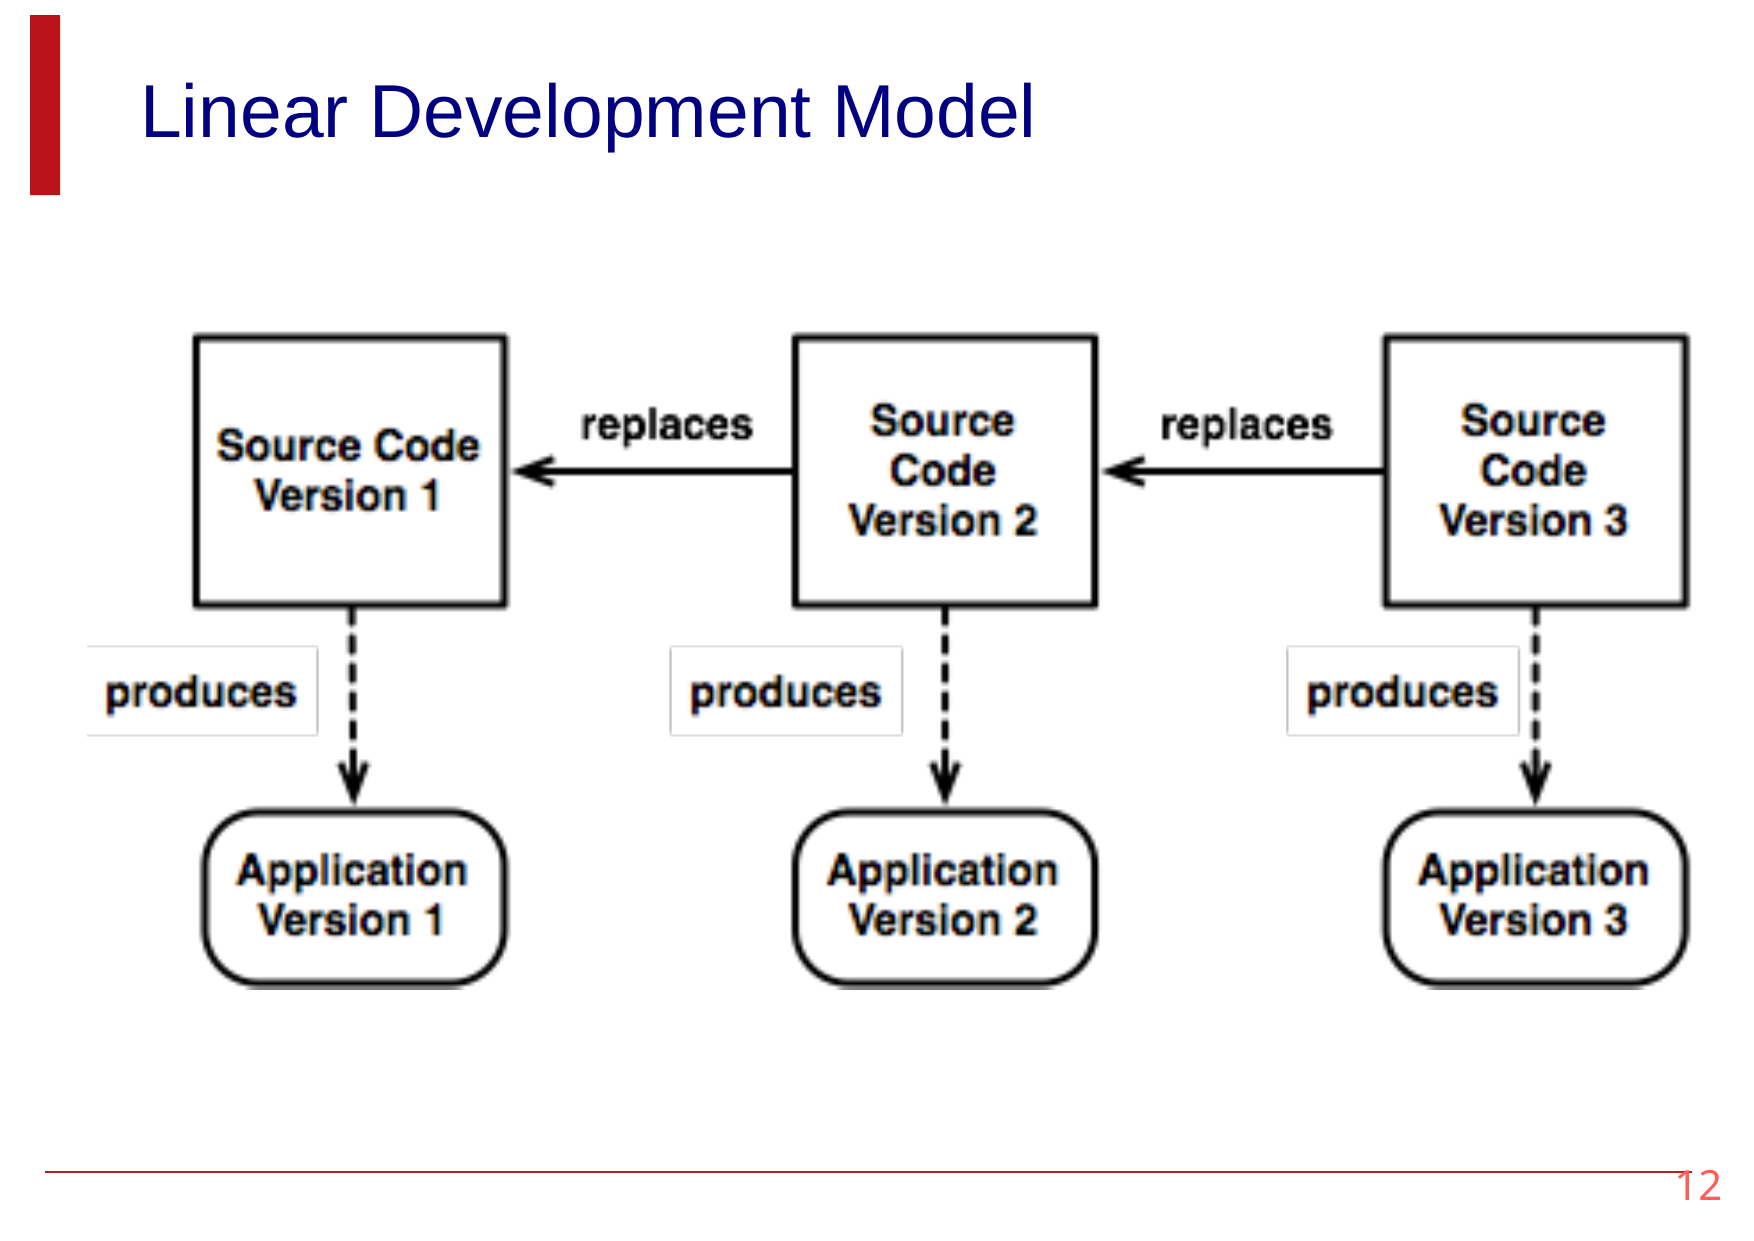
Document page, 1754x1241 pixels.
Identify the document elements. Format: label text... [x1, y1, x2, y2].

picture [87, 330, 1695, 990]
text_box <number> [1660, 1159, 1737, 1231]
title Linear Development Model [90, 19, 1726, 196]
